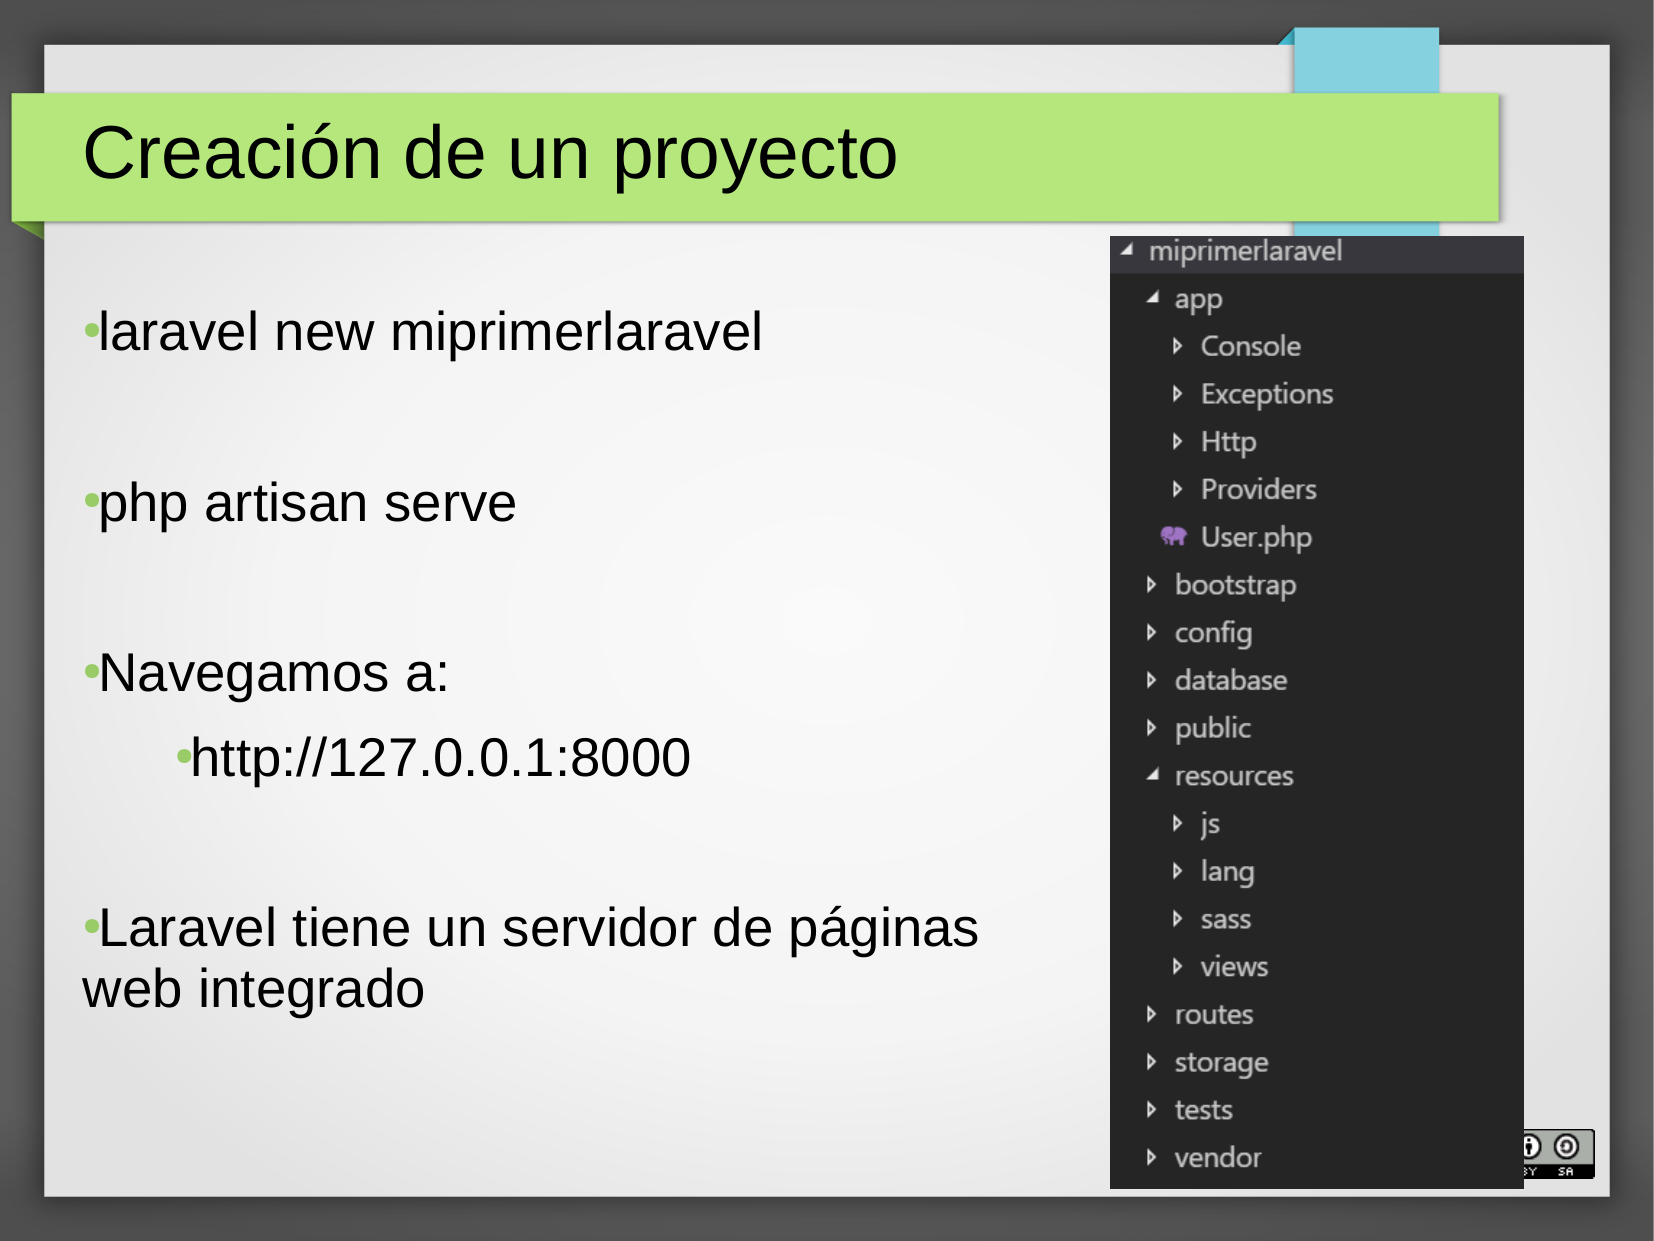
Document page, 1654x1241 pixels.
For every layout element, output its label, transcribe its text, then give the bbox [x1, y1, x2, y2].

picture [0, 0, 1654, 1241]
list laravel new miprimerlaravel php artisan serve Navegamos a: http://127.0.0.1:8000 Laravel tiene un servidor de páginas web integrado [82, 301, 1087, 1021]
title Creación de un proyecto [82, 49, 1571, 257]
